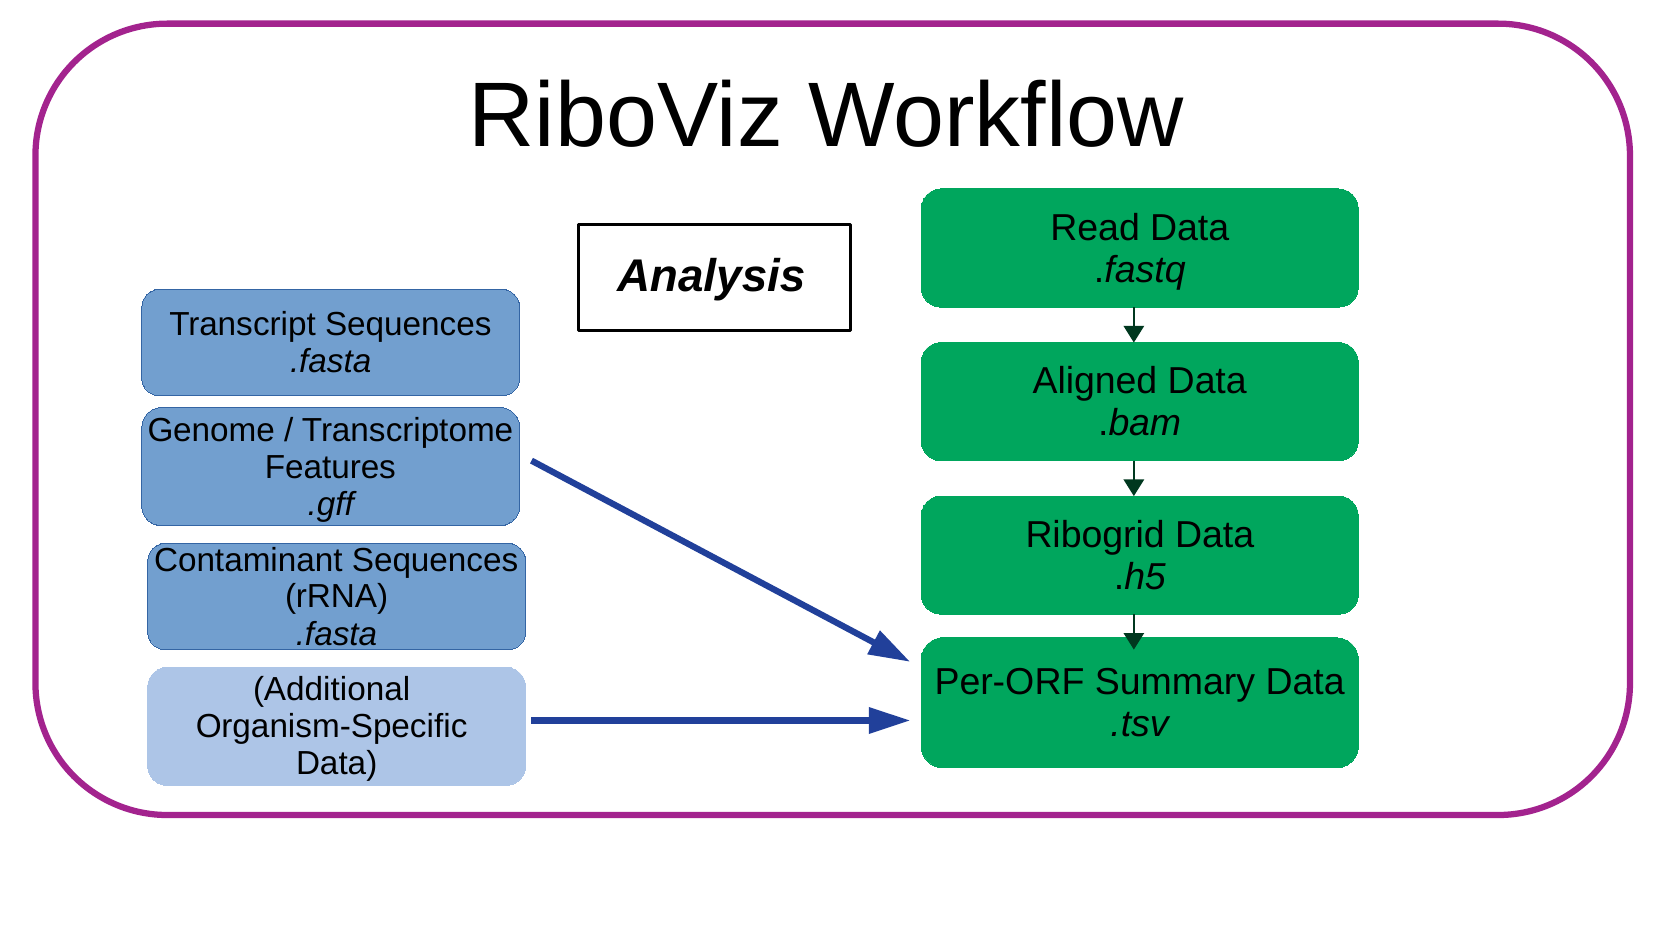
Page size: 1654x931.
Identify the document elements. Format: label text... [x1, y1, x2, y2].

text_box Analysis [602, 242, 892, 325]
text_box (Additional Organism-Specific Data) [147, 667, 526, 786]
text_box Contaminant Sequences (rRNA) .fasta [147, 543, 526, 650]
text_box Transcript Sequences .fasta [141, 289, 520, 396]
text_box Aligned Data .bam [921, 342, 1359, 461]
text_box Ribogrid Data .h5 [921, 496, 1359, 615]
text_box Read Data .fastq [921, 188, 1359, 308]
text_box Genome / Transcriptome Features .gff [141, 407, 520, 526]
text_box Per-ORF Summary Data .tsv [921, 637, 1359, 768]
title RiboViz Workflow [82, 37, 1571, 193]
